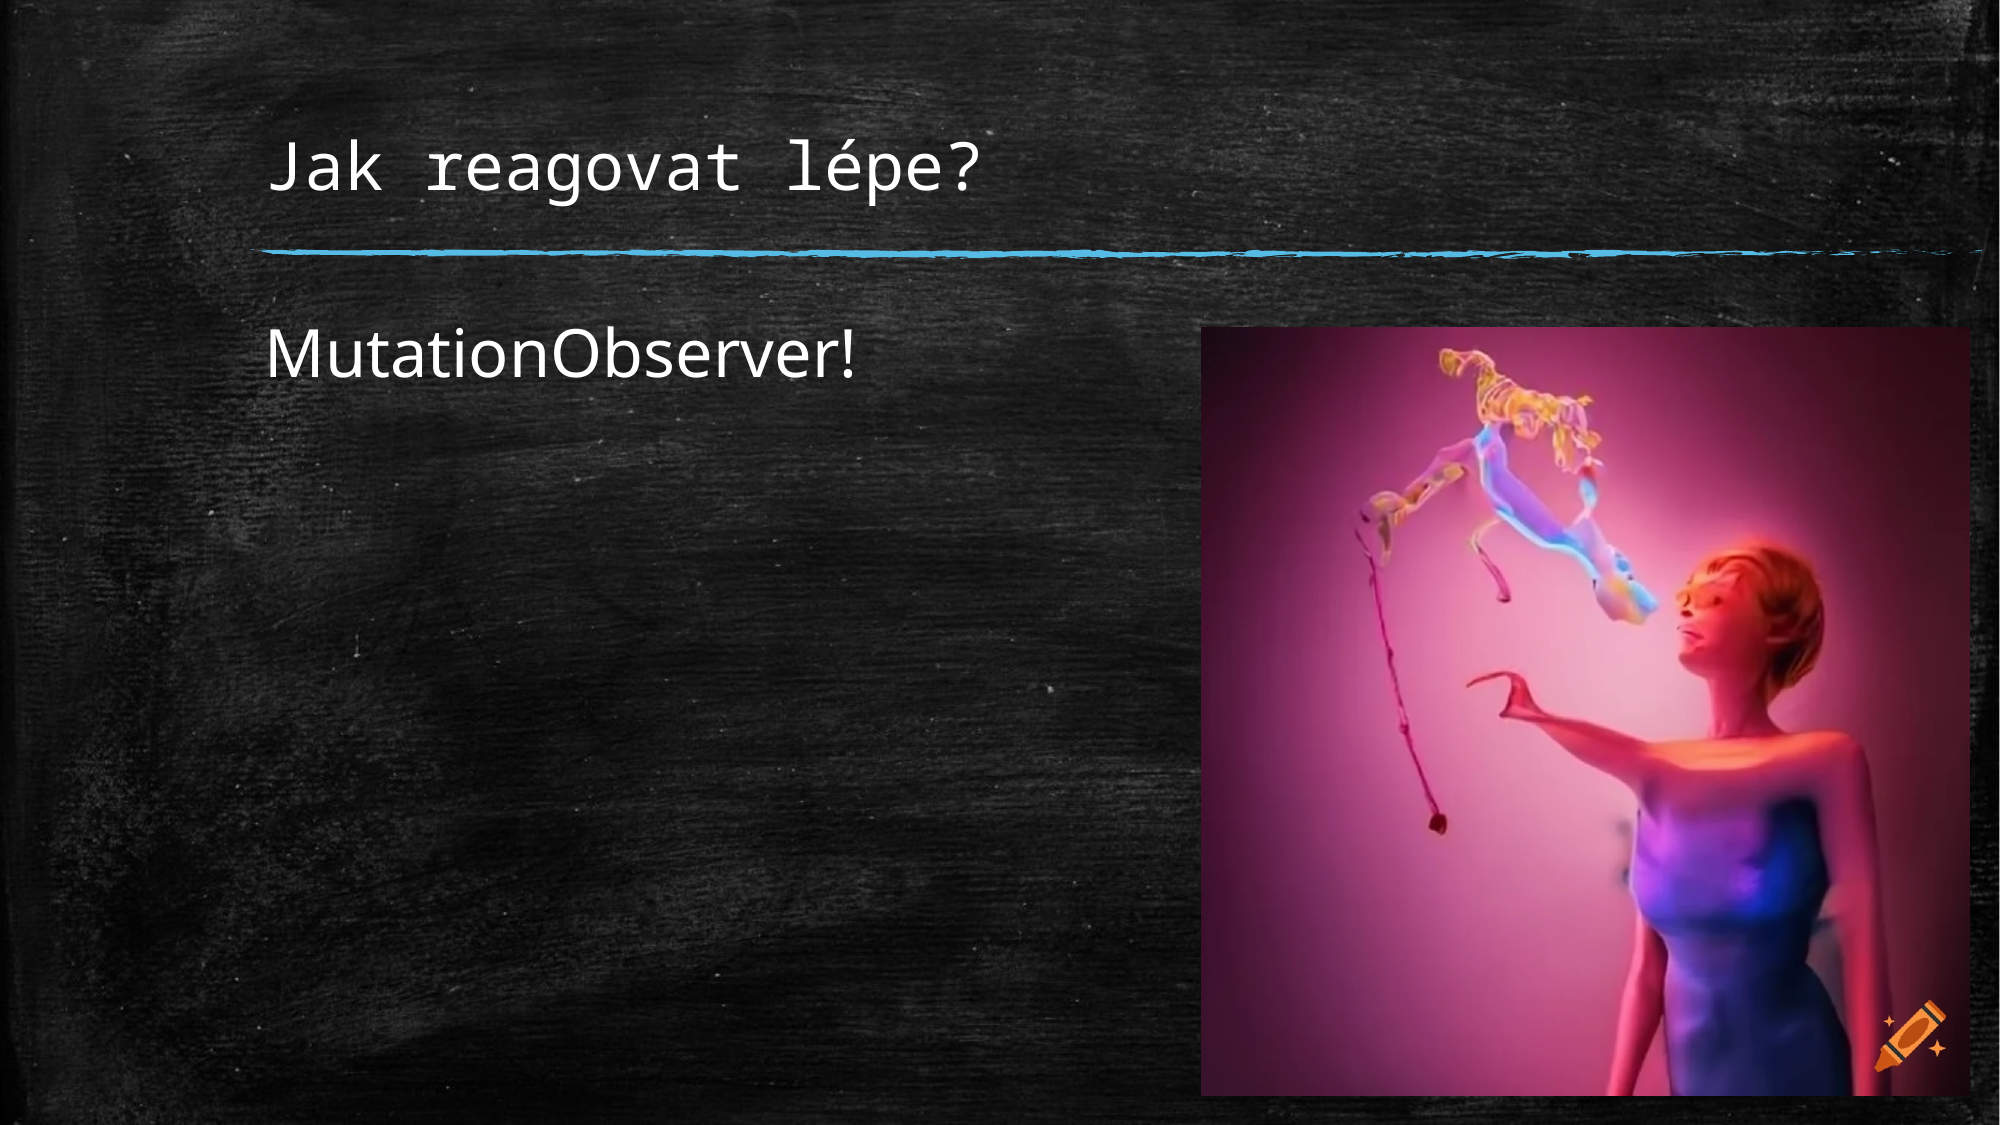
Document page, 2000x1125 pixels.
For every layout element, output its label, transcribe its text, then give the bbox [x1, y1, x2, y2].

list MutationObserver! [249, 312, 1750, 1013]
picture [0, 0, 2000, 1125]
title Jak reagovat lépe? [249, 45, 1750, 213]
